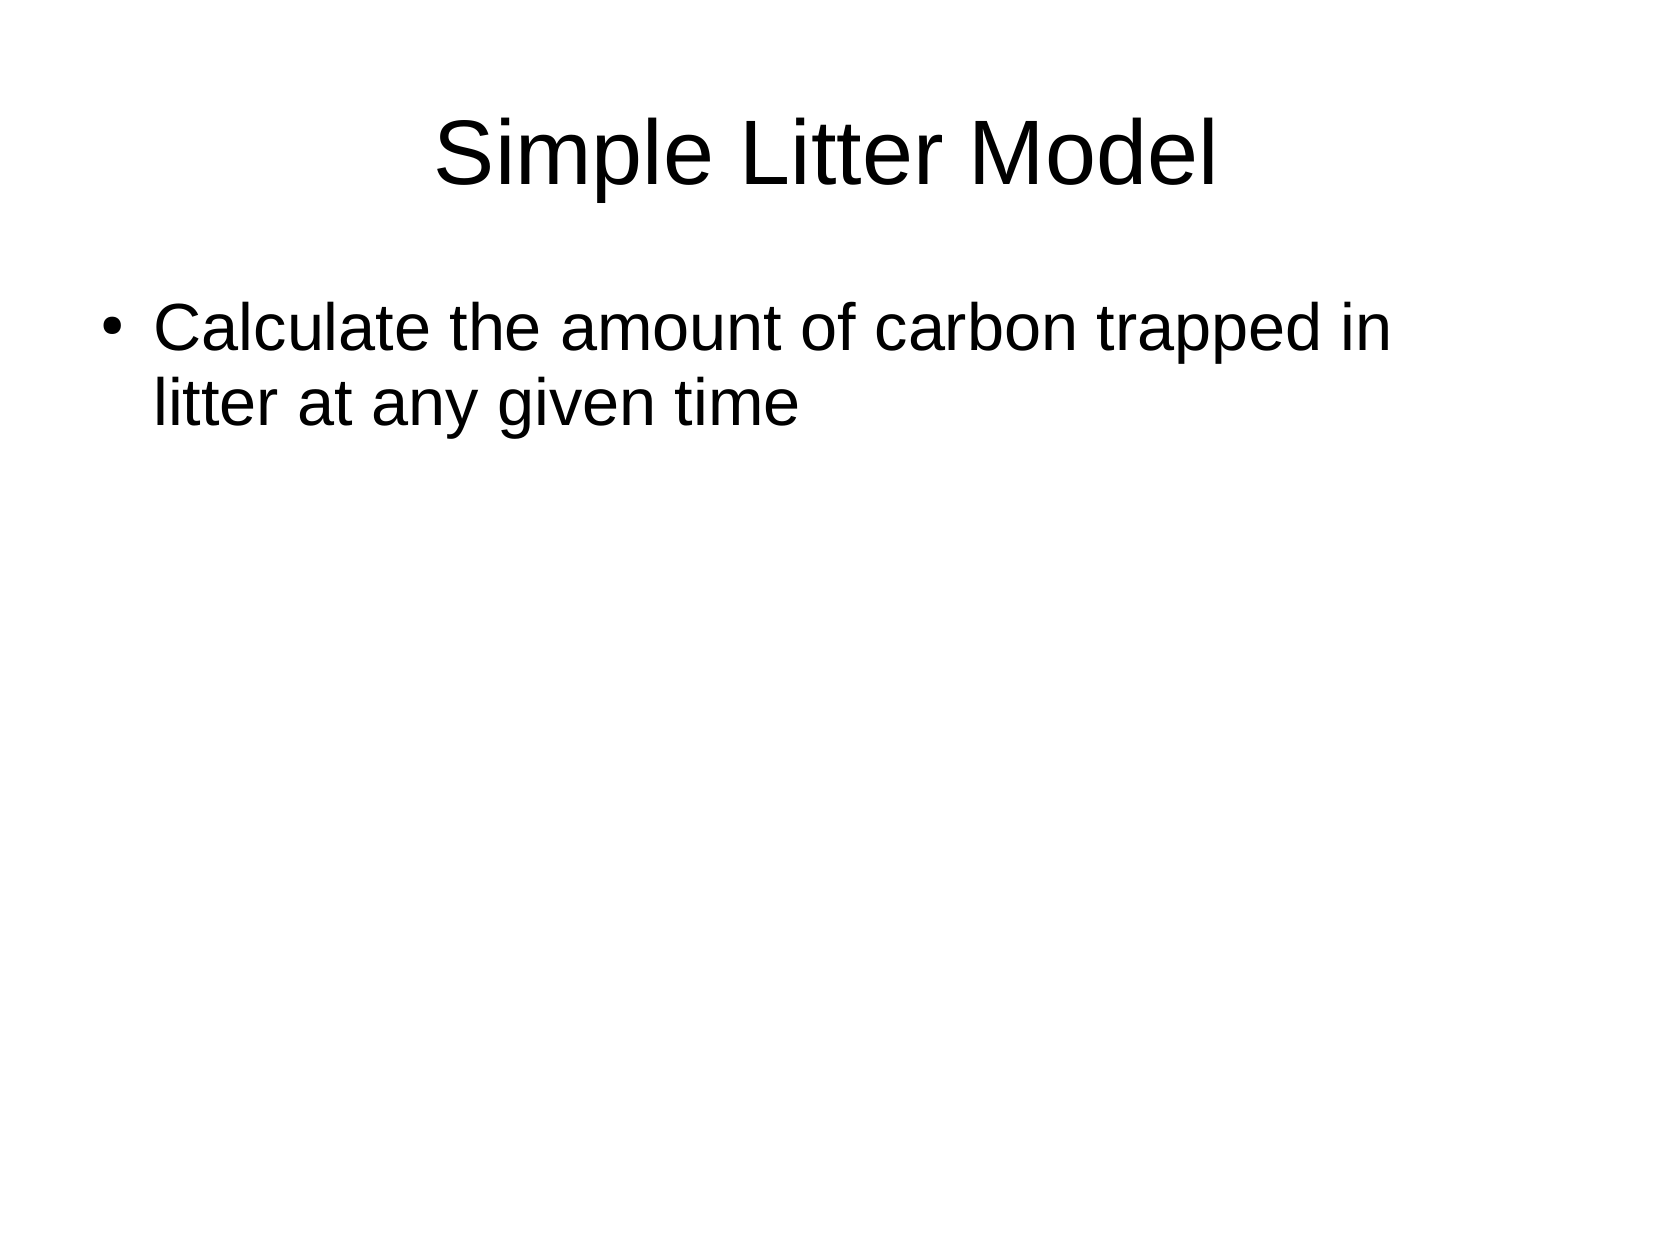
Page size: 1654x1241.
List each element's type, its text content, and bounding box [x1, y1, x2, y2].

title Simple Litter Model [82, 49, 1571, 257]
list Calculate the amount of carbon trapped in litter at any given time [82, 290, 1538, 1010]
